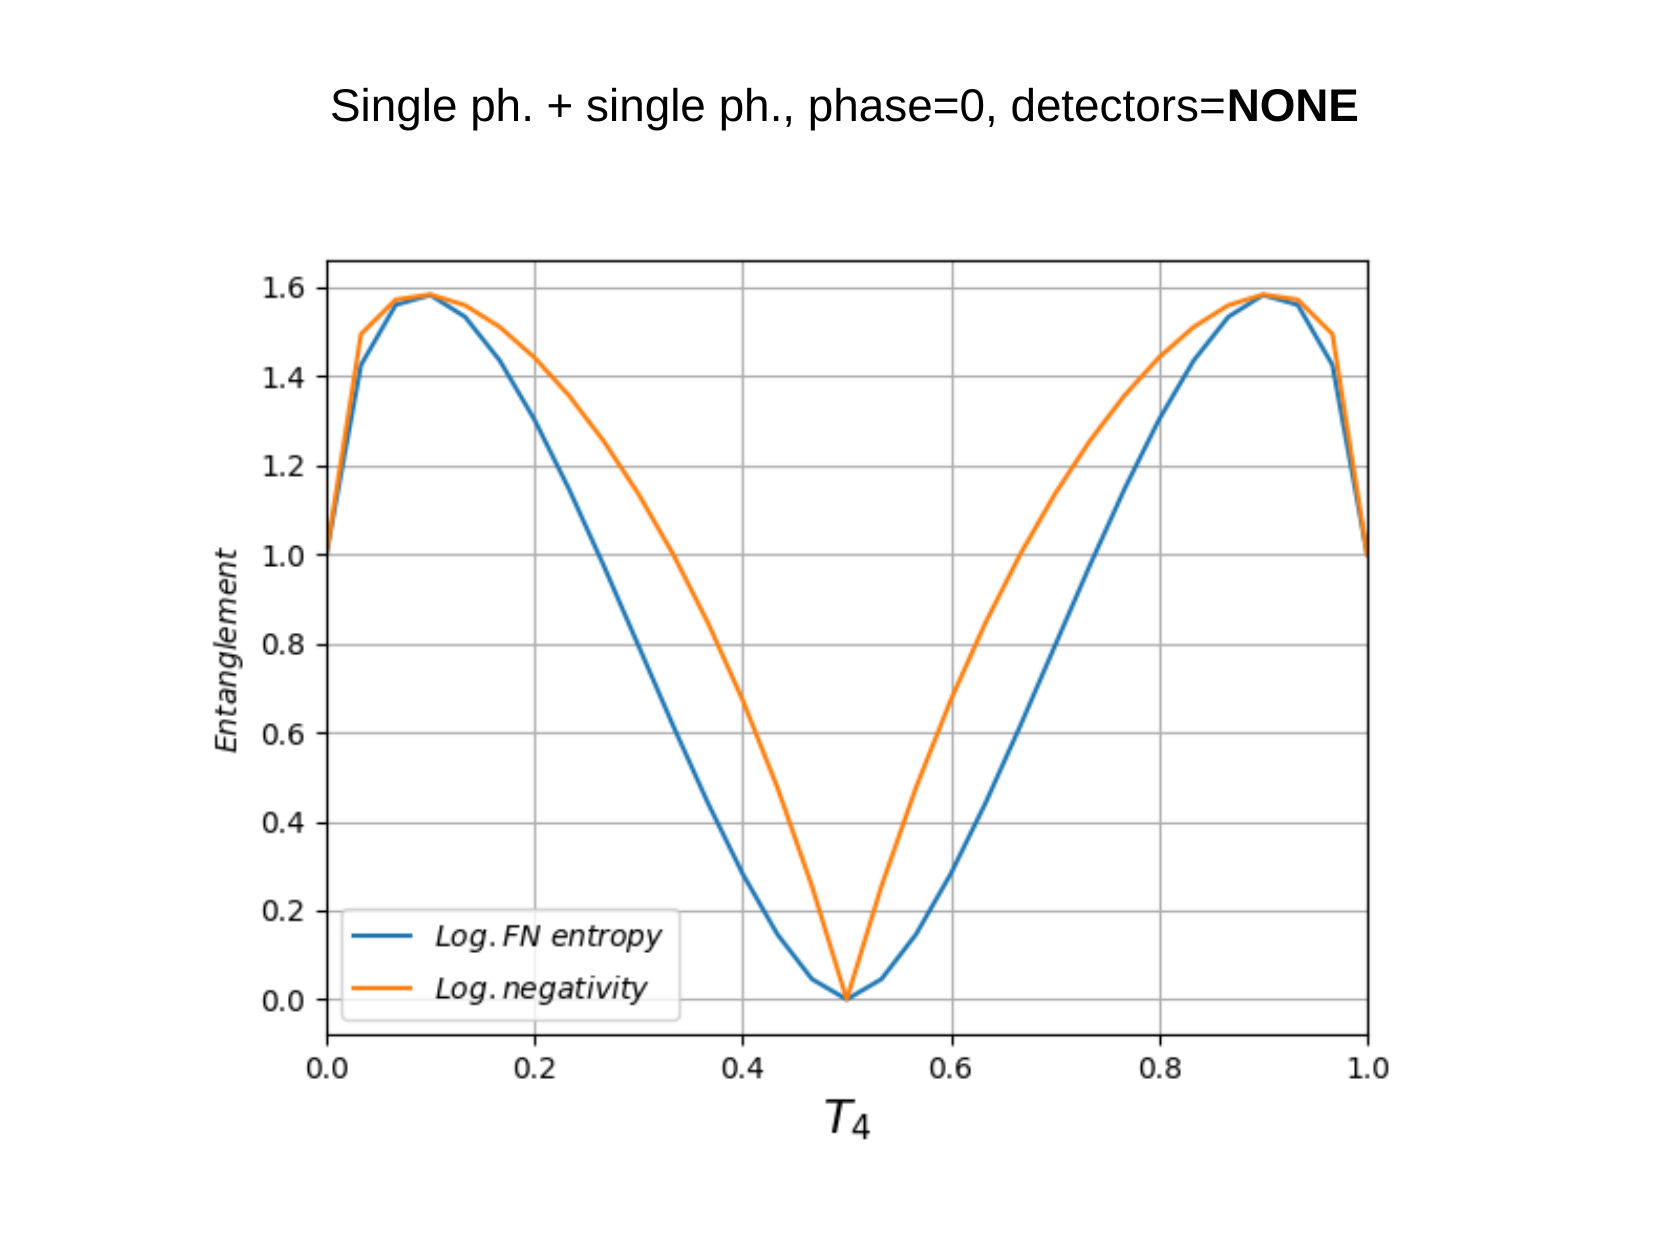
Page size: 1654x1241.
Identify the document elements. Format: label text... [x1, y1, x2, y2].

picture [200, 224, 1406, 1146]
title Single ph. + single ph., phase=0, detectors=NONE [212, 59, 1477, 152]
